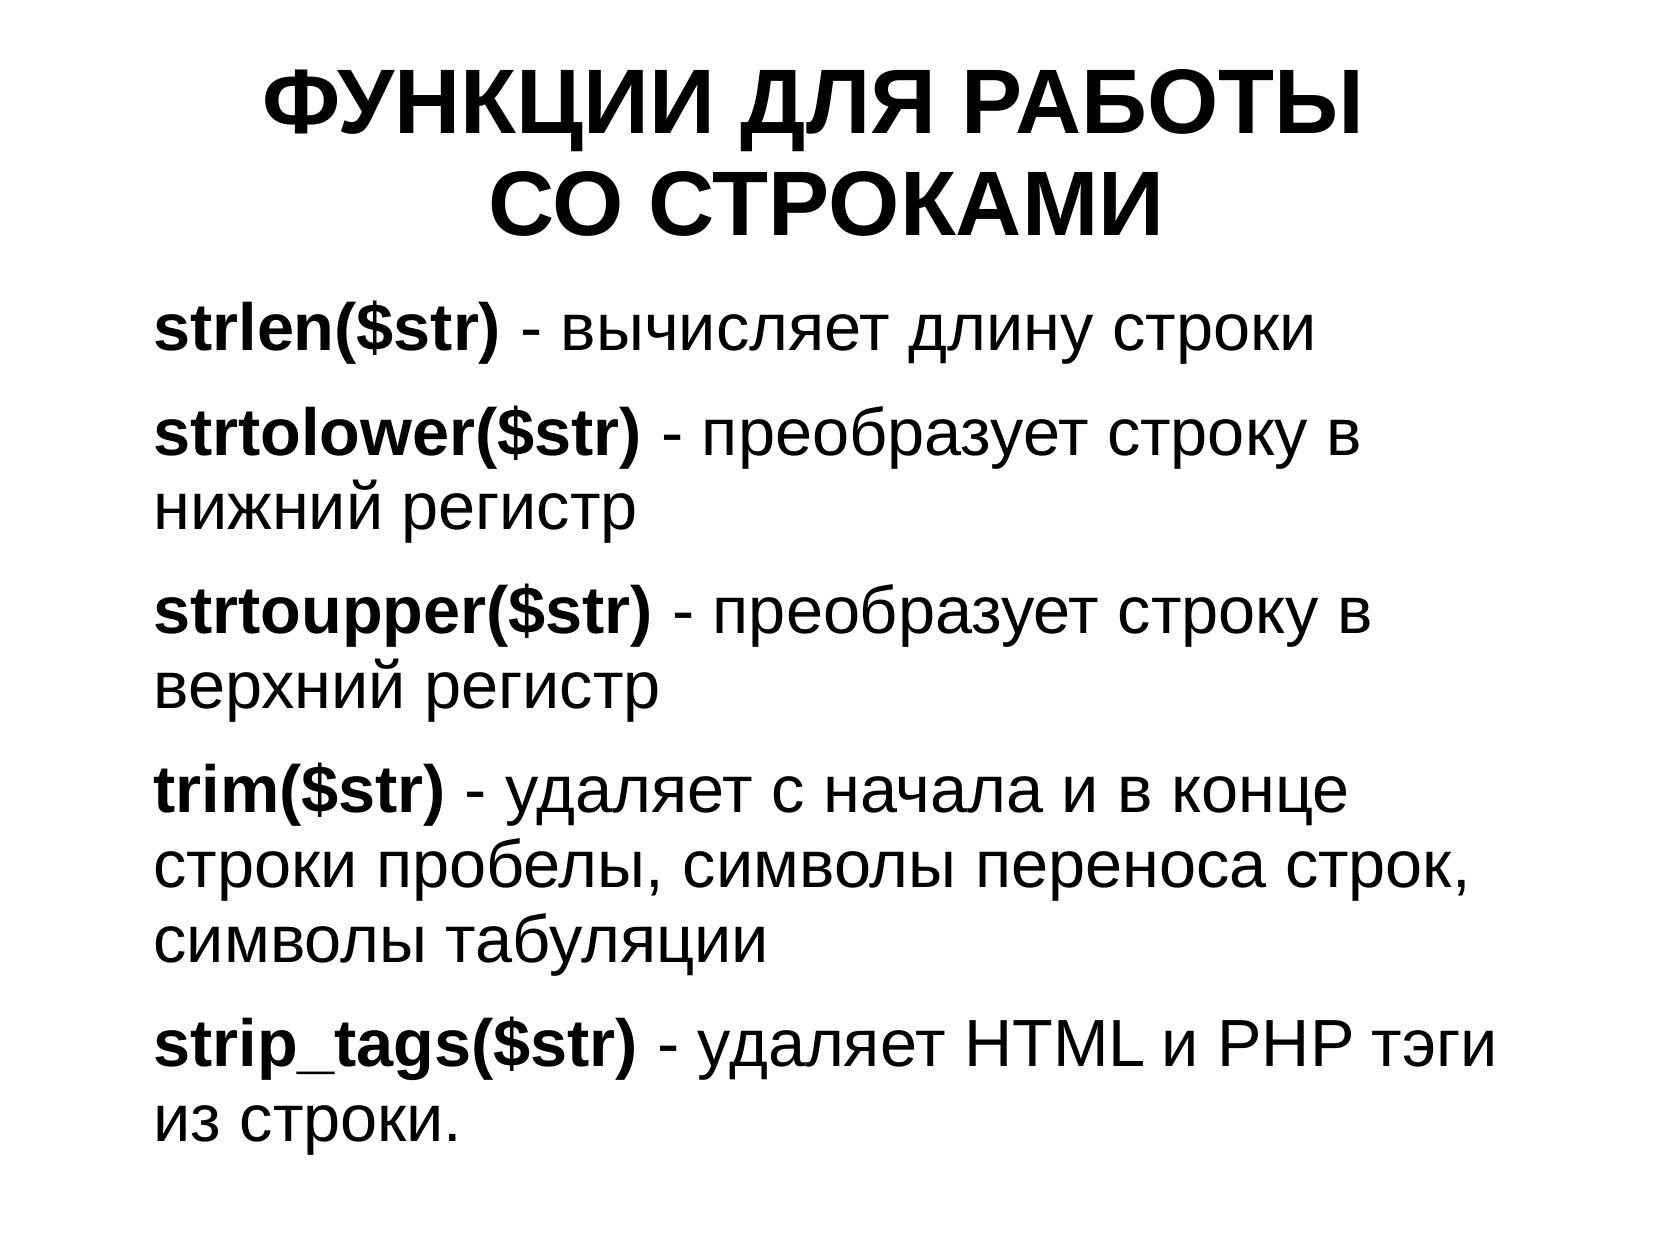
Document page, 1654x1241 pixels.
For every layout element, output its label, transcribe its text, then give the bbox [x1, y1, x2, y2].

list strlen($str) - вычисляет длину строки strtolower($str) - преобразует строку в нижний регистр strtoupper($str) - преобразует строку в верхний регистр trim($str) - удаляет с начала и в конце строки пробелы, символы переноса строк, символы табуляции strip_tags($str) - удаляет HTML и PHP тэги из строки. [82, 290, 1571, 1156]
title ФУНКЦИИ ДЛЯ РАБОТЫ СО СТРОКАМИ [82, 49, 1571, 257]
